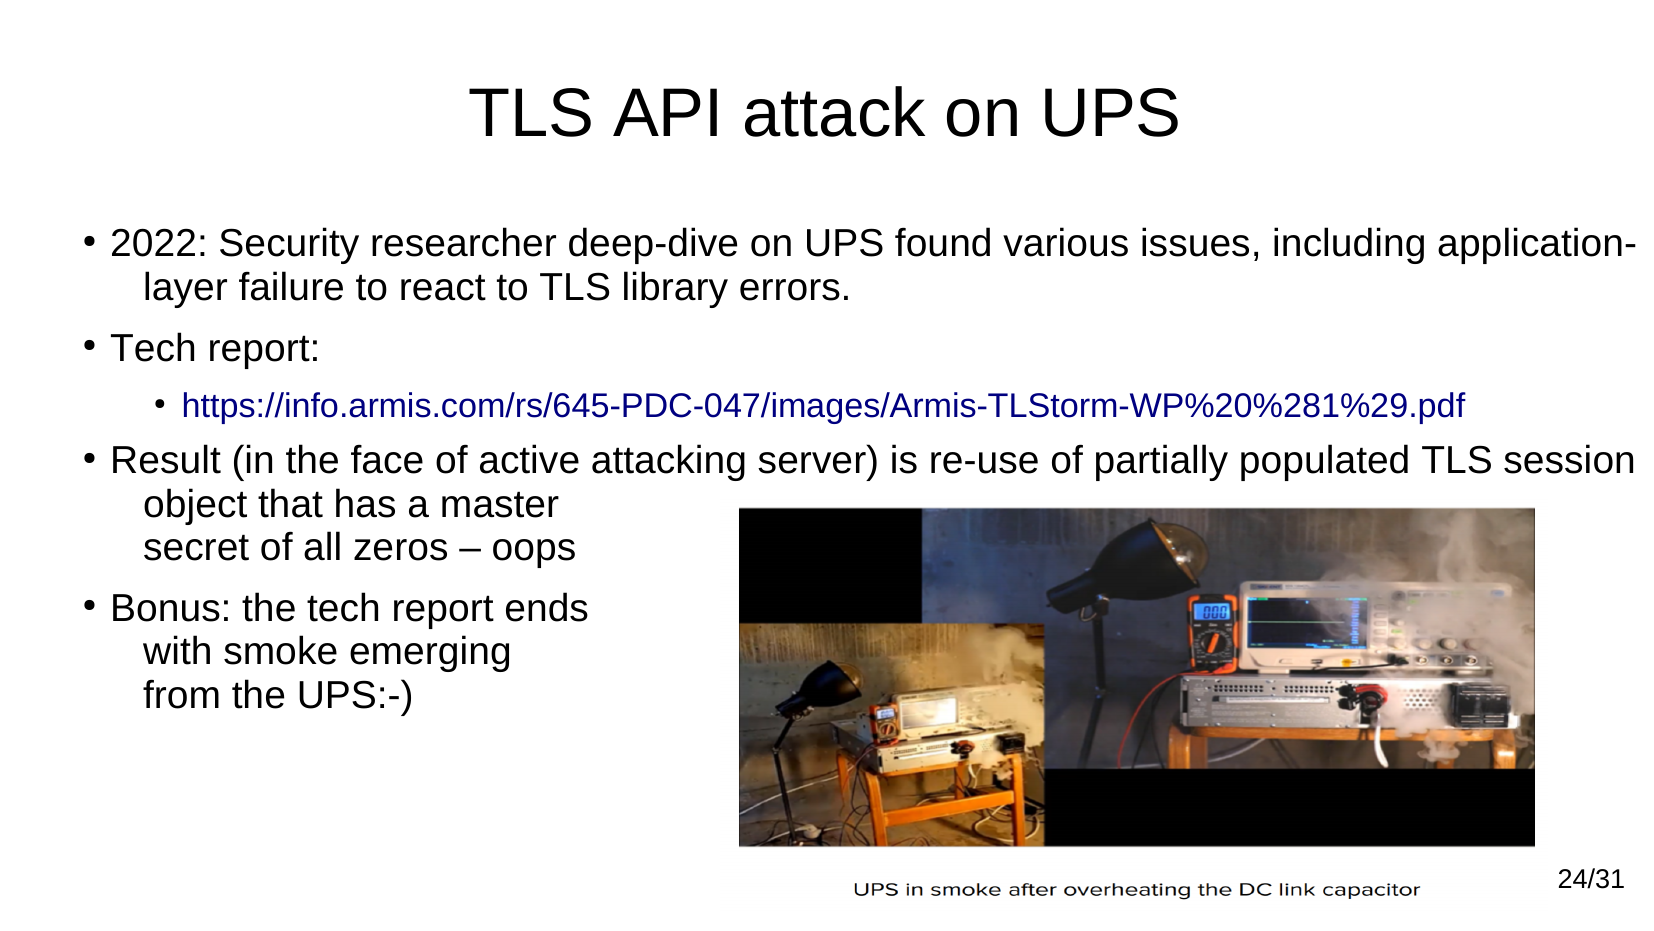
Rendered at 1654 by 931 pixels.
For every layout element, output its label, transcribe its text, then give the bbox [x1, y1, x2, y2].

list 2022: Security researcher deep-dive on UPS found various issues, including application-layer failure to react to TLS library errors. Tech report: https://info.armis.com/rs/645-PDC-047/images/Armis-TLStorm-WP%20%281%29.pdf Result (in the face of active attacking server) is re-use of partially populated TLS session object that has a master secret of all zeros – oops Bonus: the tech report ends with smoke emerging from the UPS:-) [82, 217, 1649, 755]
title TLS API attack on UPS [82, 37, 1568, 191]
picture [720, 755, 1548, 911]
